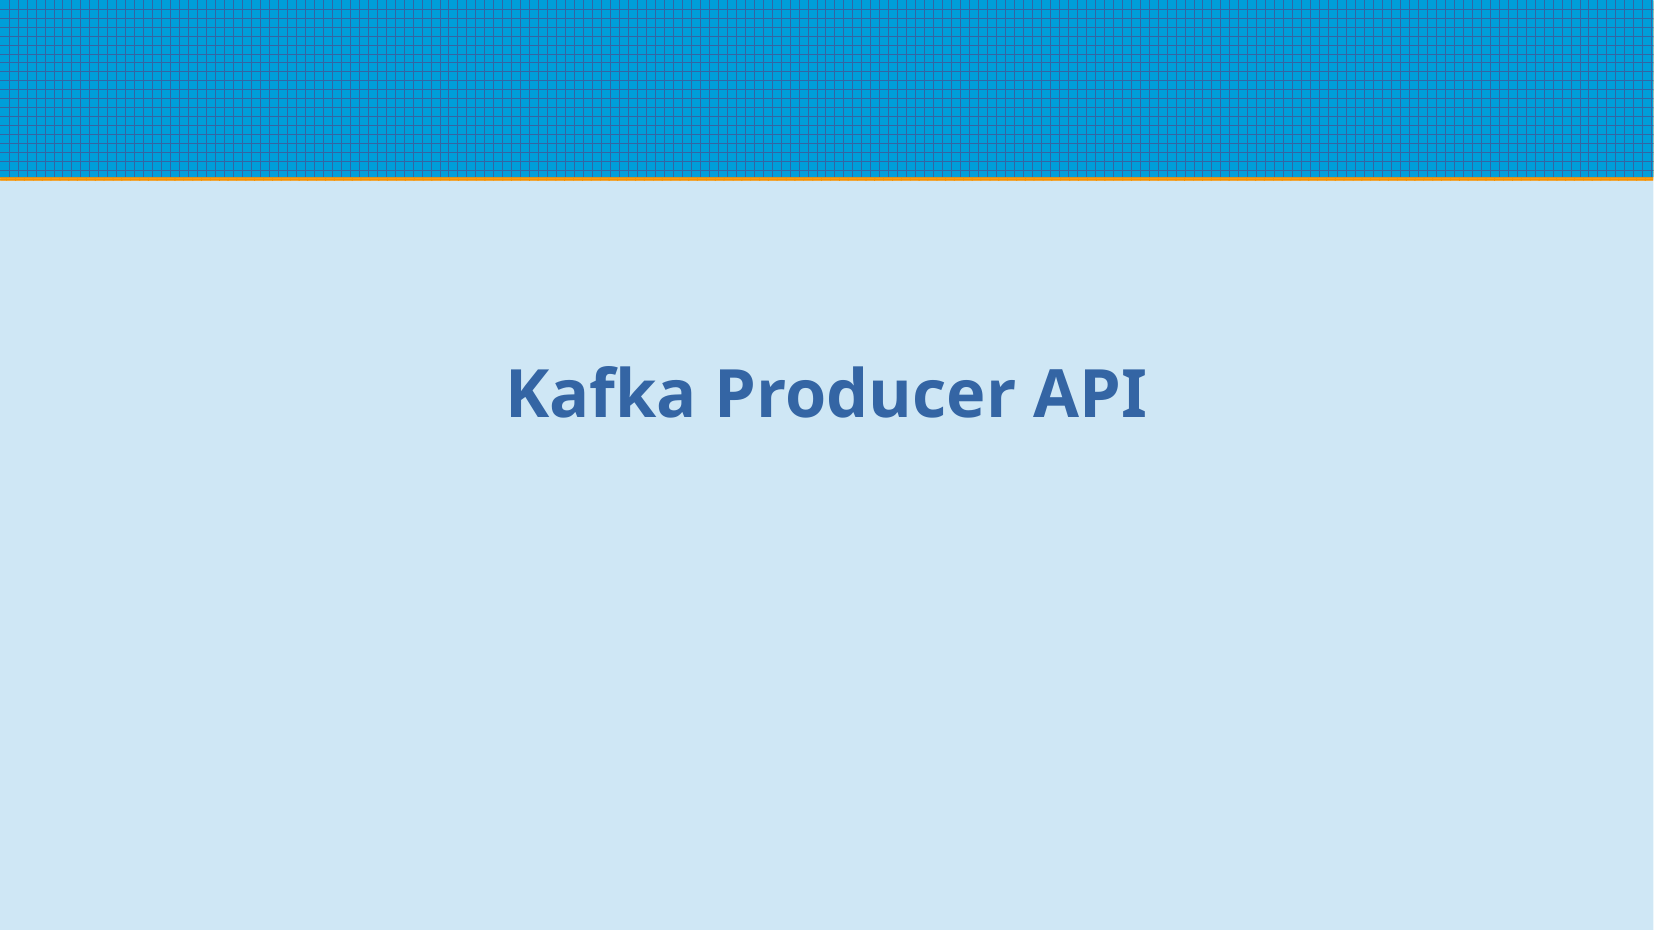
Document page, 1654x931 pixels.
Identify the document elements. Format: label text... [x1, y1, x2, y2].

subtitle Kafka Producer API [88, 14, 1565, 768]
